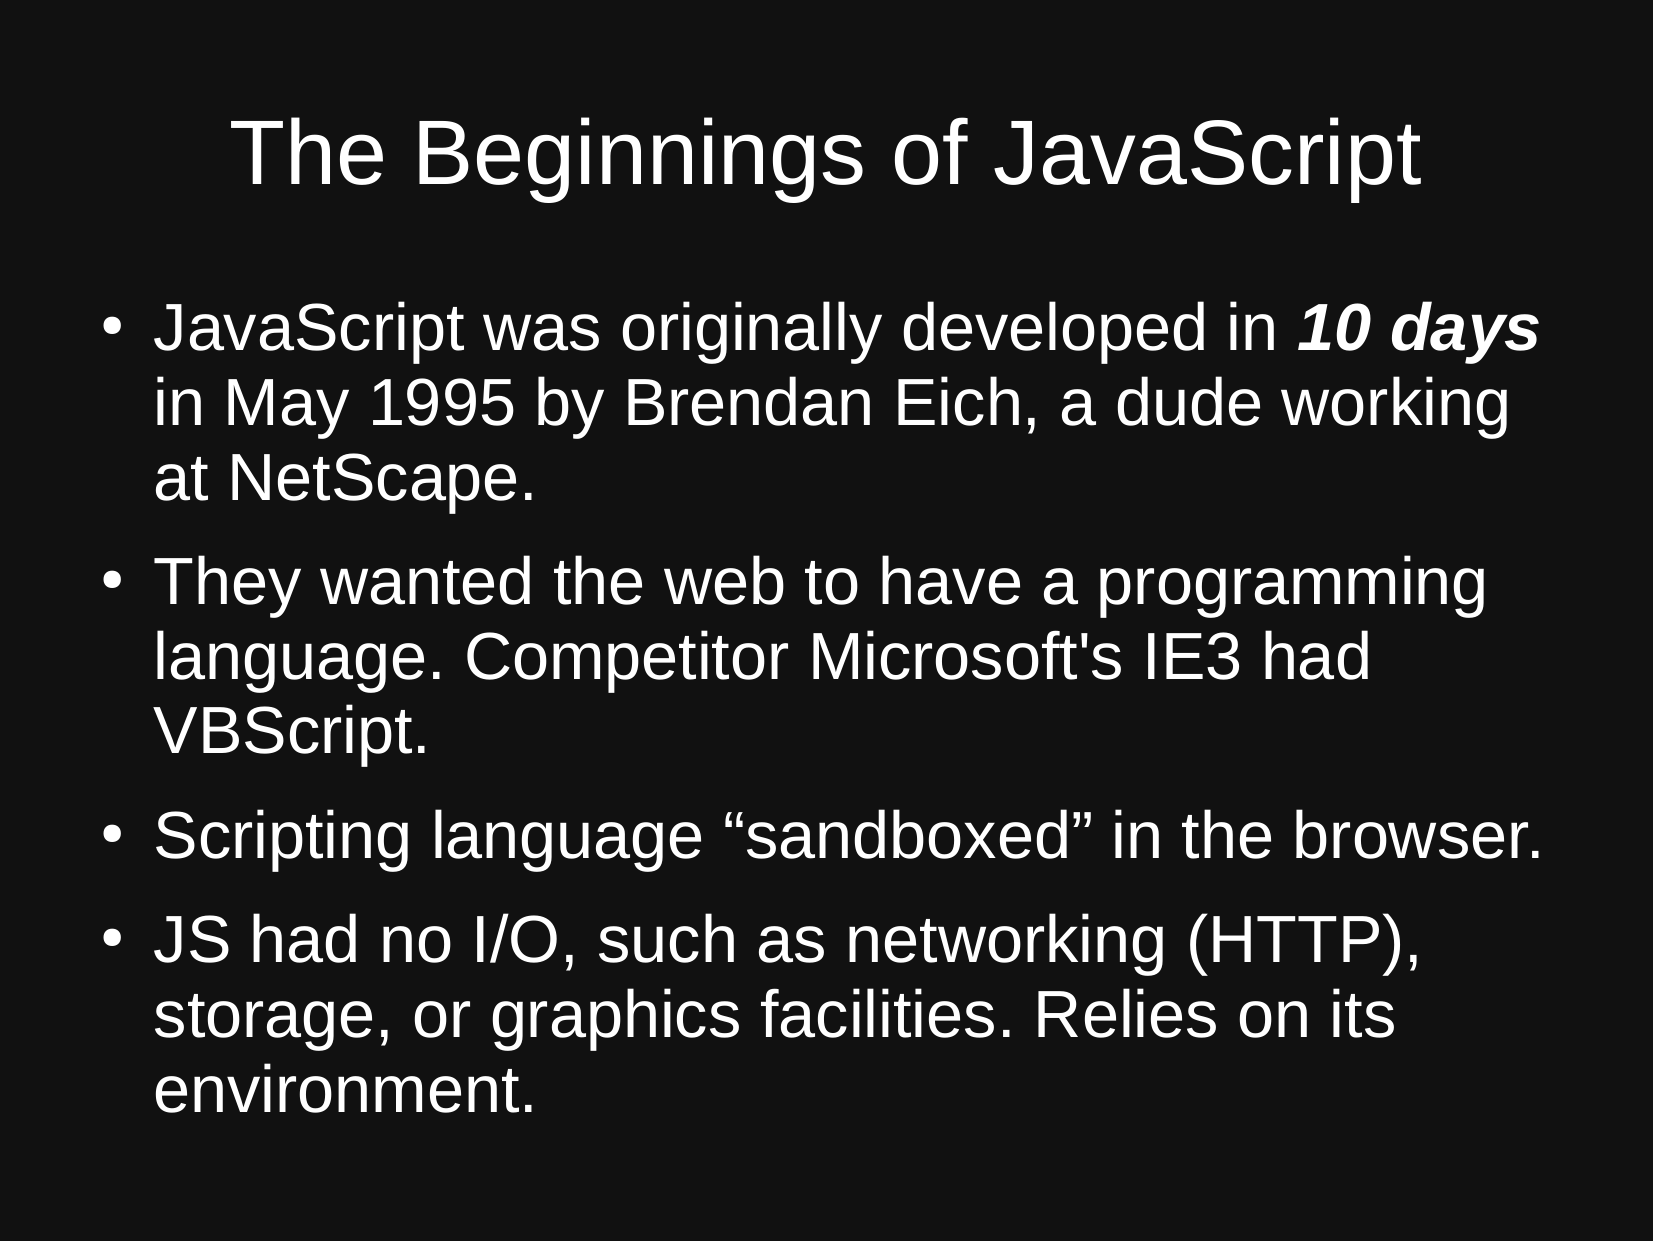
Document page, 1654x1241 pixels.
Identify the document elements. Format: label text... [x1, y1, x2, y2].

list JavaScript was originally developed in 10 days in May 1995 by Brendan Eich, a dude working at NetScape. They wanted the web to have a programming language. Competitor Microsoft's IE3 had VBScript. Scripting language “sandboxed” in the browser. JS had no I/O, such as networking (HTTP), storage, or graphics facilities. Relies on its environment. [82, 290, 1571, 1186]
title The Beginnings of JavaScript [82, 49, 1571, 257]
